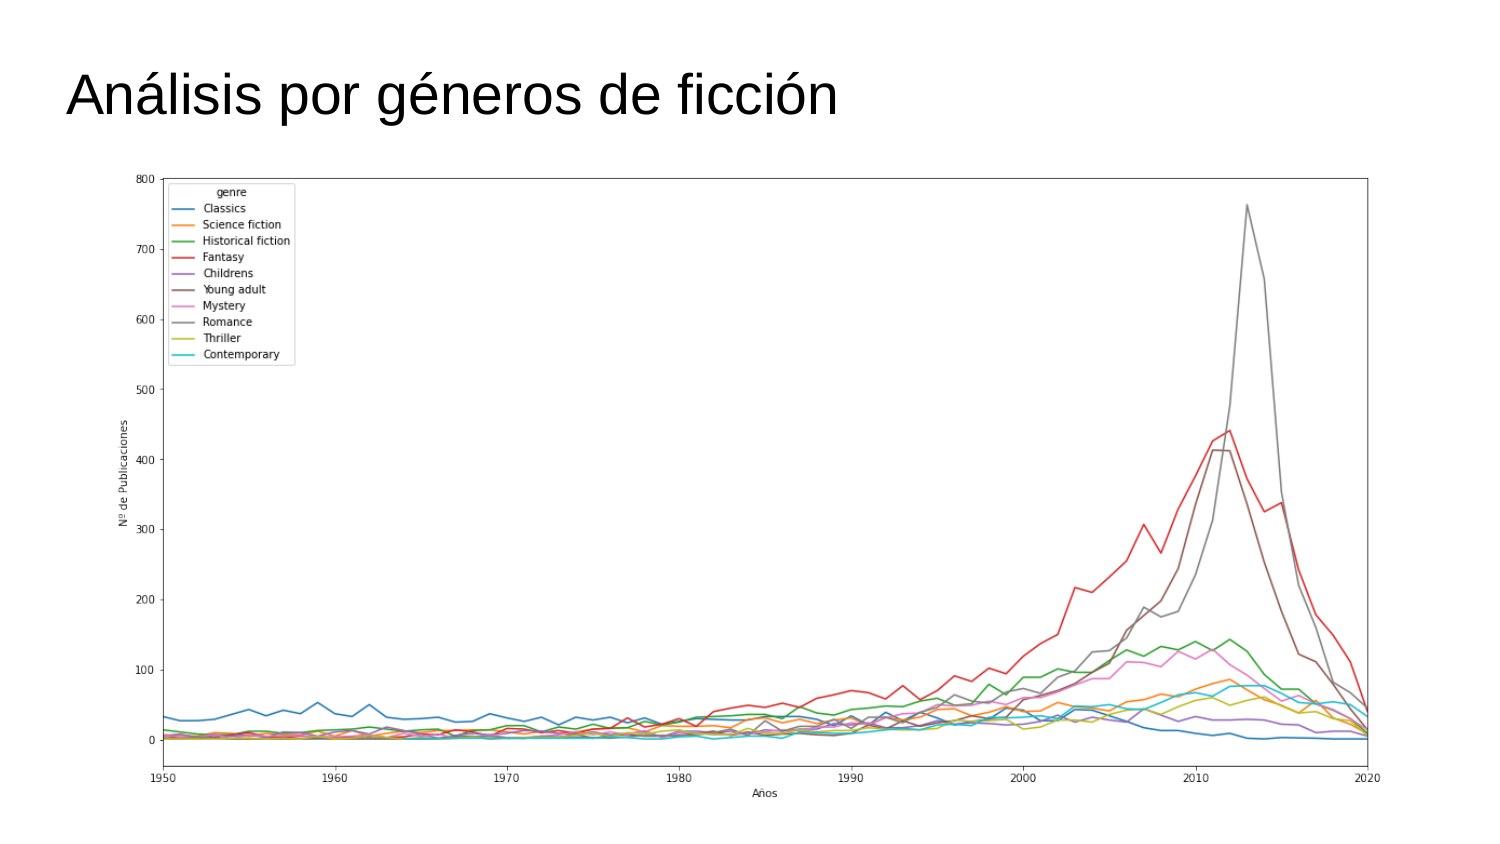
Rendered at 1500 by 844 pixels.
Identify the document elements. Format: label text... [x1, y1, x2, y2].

title Análisis por géneros de ficción [51, 48, 1449, 142]
picture [104, 141, 1396, 832]
